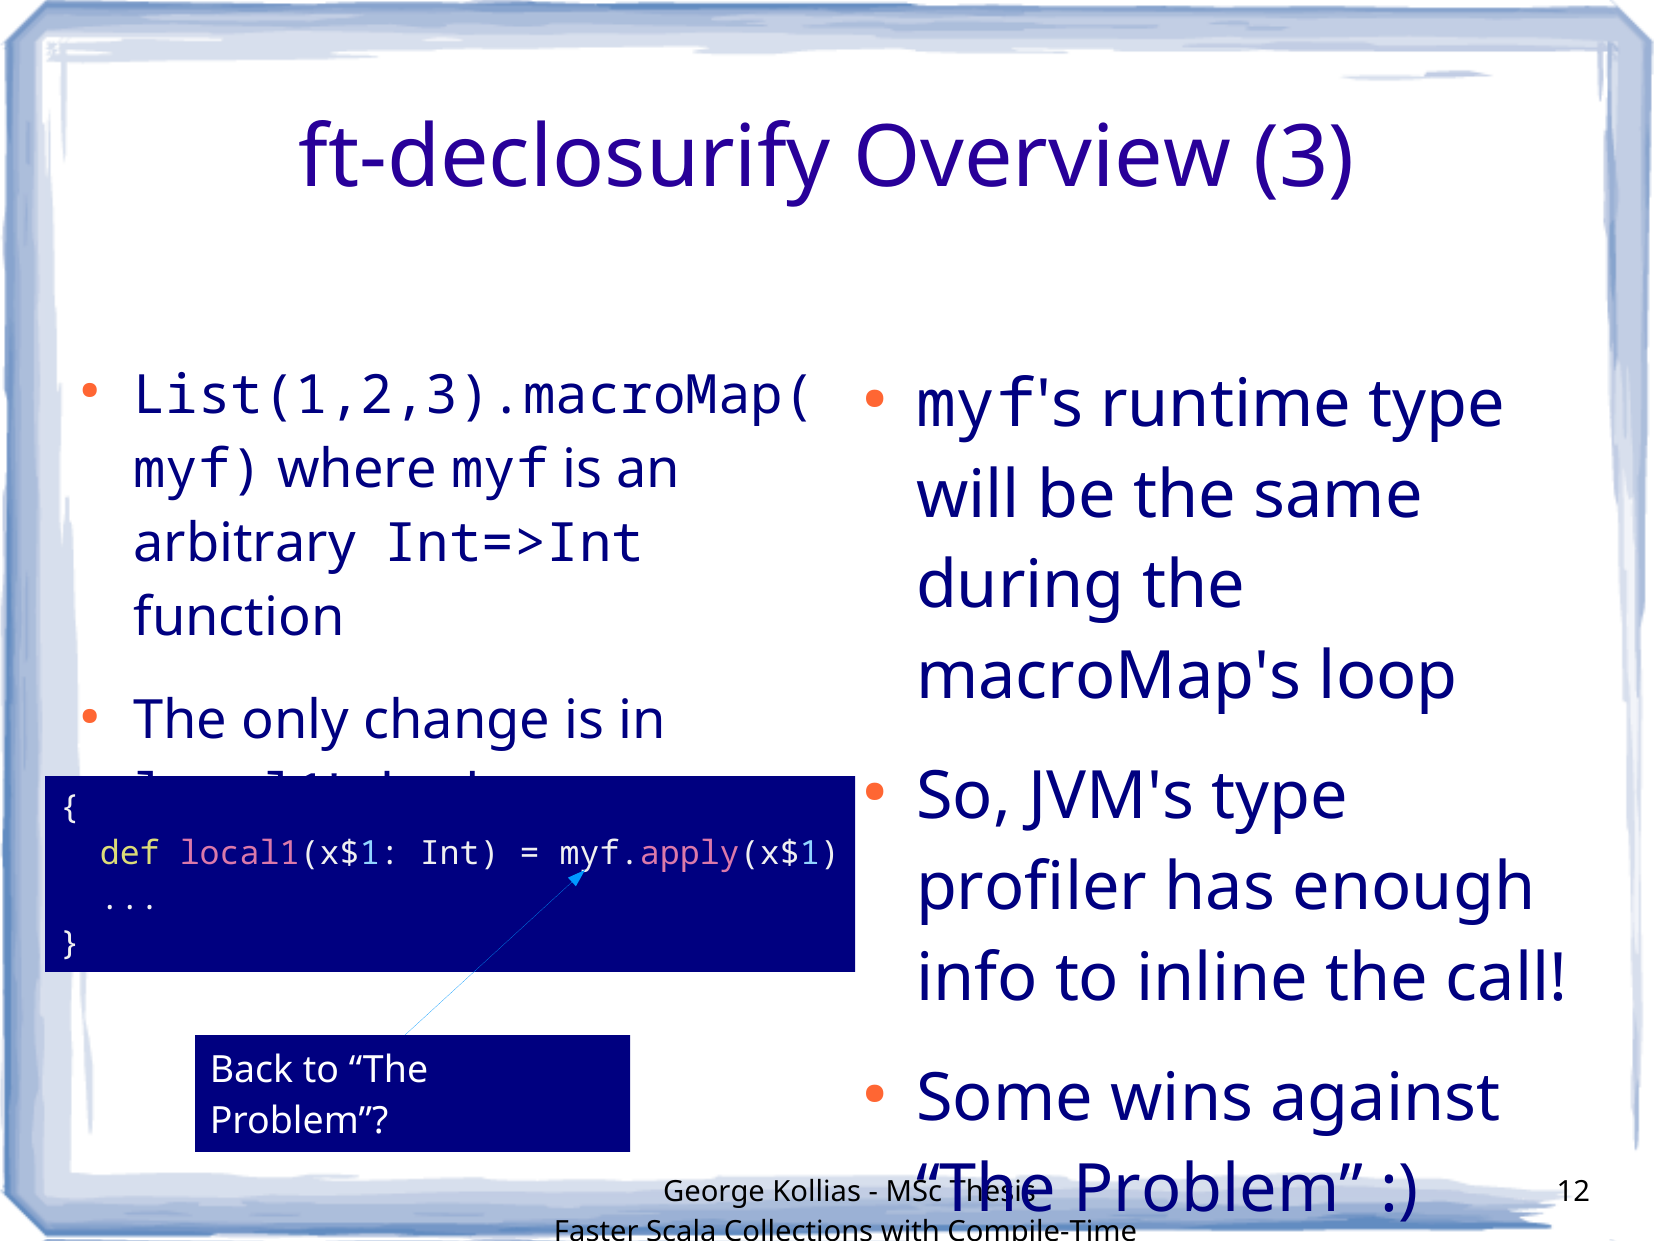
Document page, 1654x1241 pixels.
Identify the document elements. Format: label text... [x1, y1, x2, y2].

list myf's runtime type will be the same during the macroMap's loop So, JVM's type profiler has enough info to inline the call! Some wins against “The Problem” :) [845, 355, 1572, 1115]
picture [988, 1227, 995, 1241]
picture [926, 1227, 934, 1241]
picture [779, 1227, 787, 1232]
list List(1,2,3).macroMap(myf) where myf is an arbitrary Int=>Int function The only change is in local1's body: [62, 355, 843, 763]
picture [746, 1227, 755, 1239]
picture [704, 1233, 711, 1239]
picture [1047, 1227, 1055, 1232]
title ft-declosurify Overview (3) [82, 49, 1571, 257]
picture [1108, 1227, 1115, 1241]
picture [1098, 1227, 1105, 1241]
picture [969, 1227, 978, 1239]
text_box Back to “The Problem”? [195, 1035, 631, 1096]
picture [1015, 1227, 1024, 1239]
text_box { def local1(x$1: Int) = myf.apply(x$1) ... } [45, 776, 856, 946]
picture [827, 1227, 836, 1239]
picture [614, 1227, 622, 1232]
picture [680, 1233, 687, 1239]
picture [1124, 1227, 1132, 1232]
picture [888, 1228, 895, 1241]
picture [846, 1227, 854, 1241]
picture [998, 1227, 1005, 1241]
picture [0, 0, 1654, 1241]
picture [573, 1233, 580, 1239]
